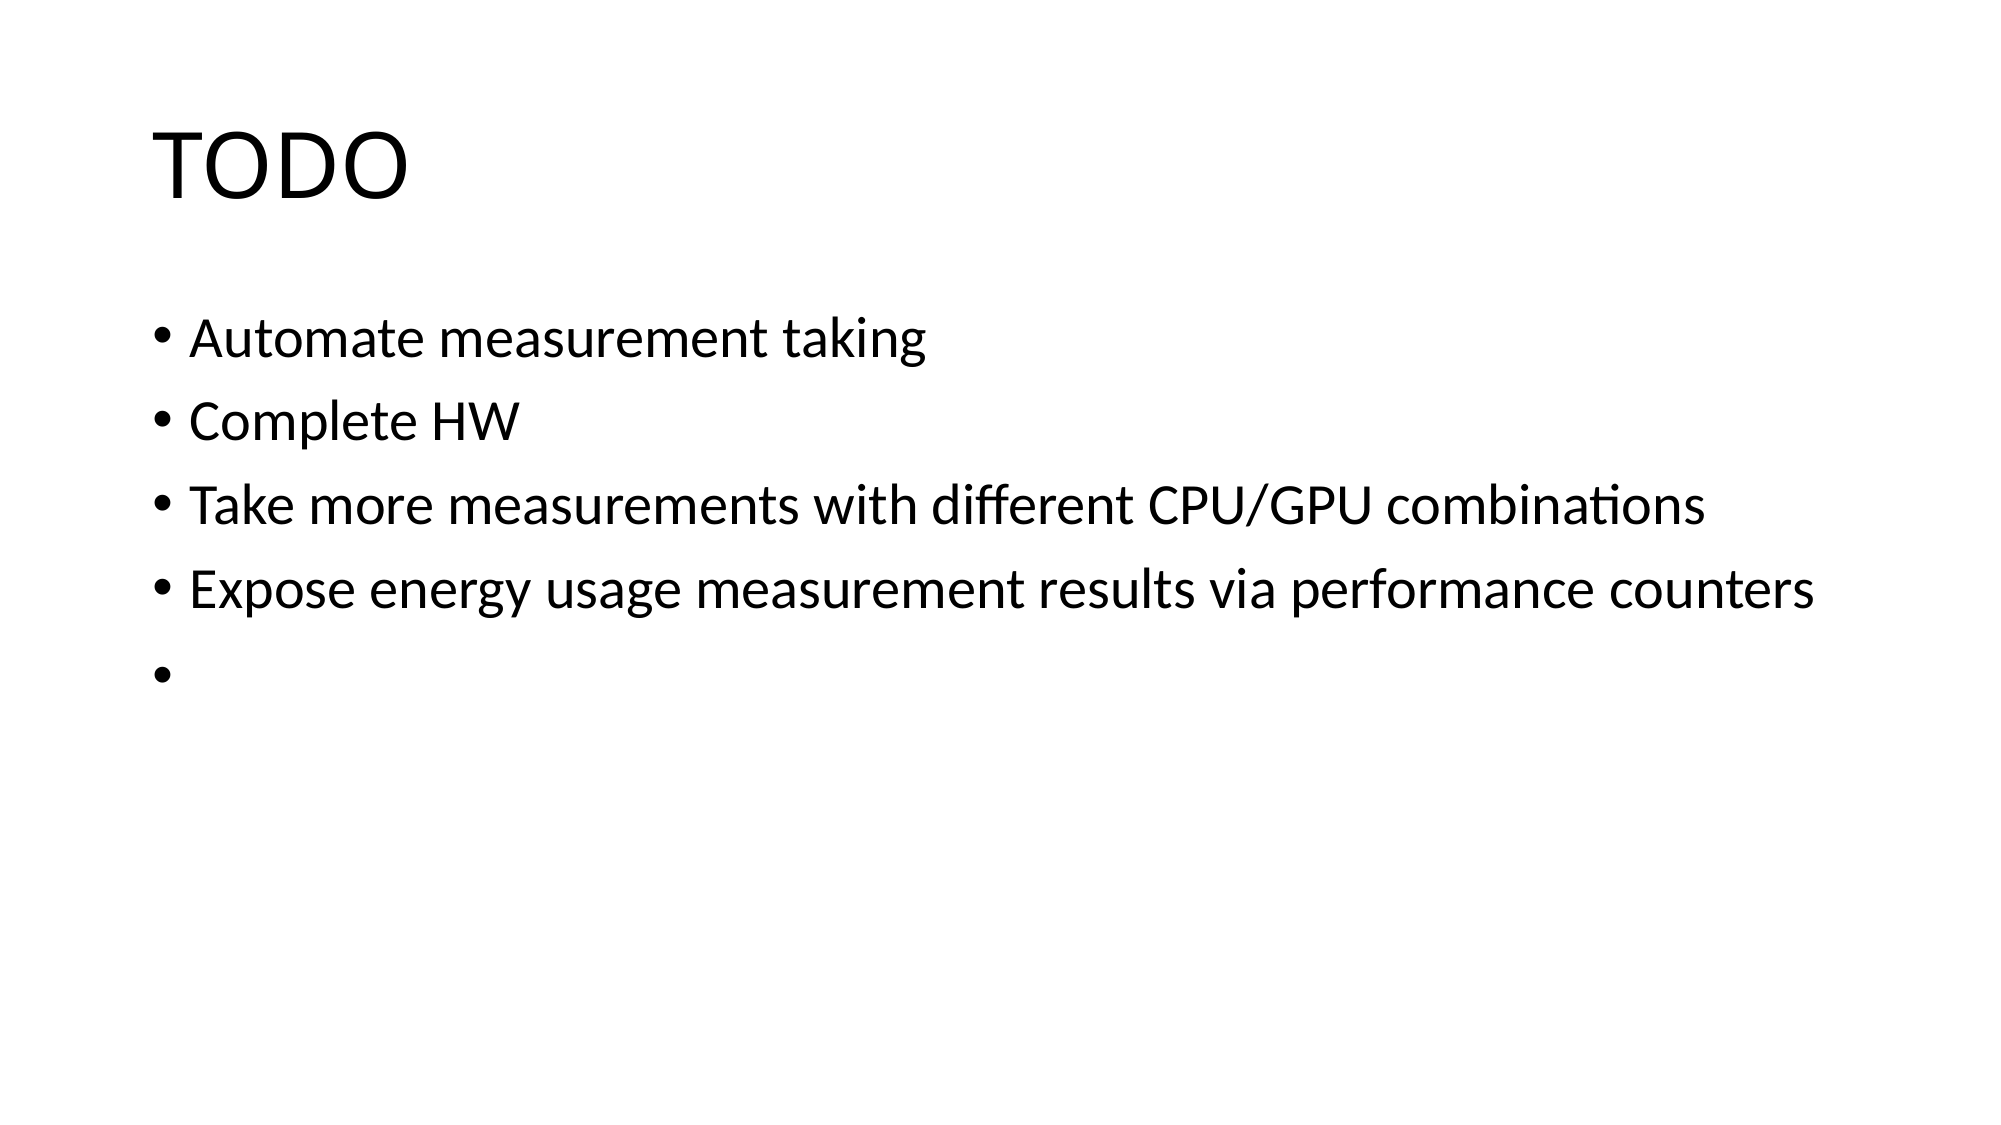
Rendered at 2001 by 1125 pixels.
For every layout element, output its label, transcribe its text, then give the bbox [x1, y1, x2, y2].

list Automate measurement taking Complete HW Take more measurements with different CPU/GPU combinations Expose energy usage measurement results via performance counters [137, 299, 1863, 1014]
title TODO [137, 59, 1863, 278]
